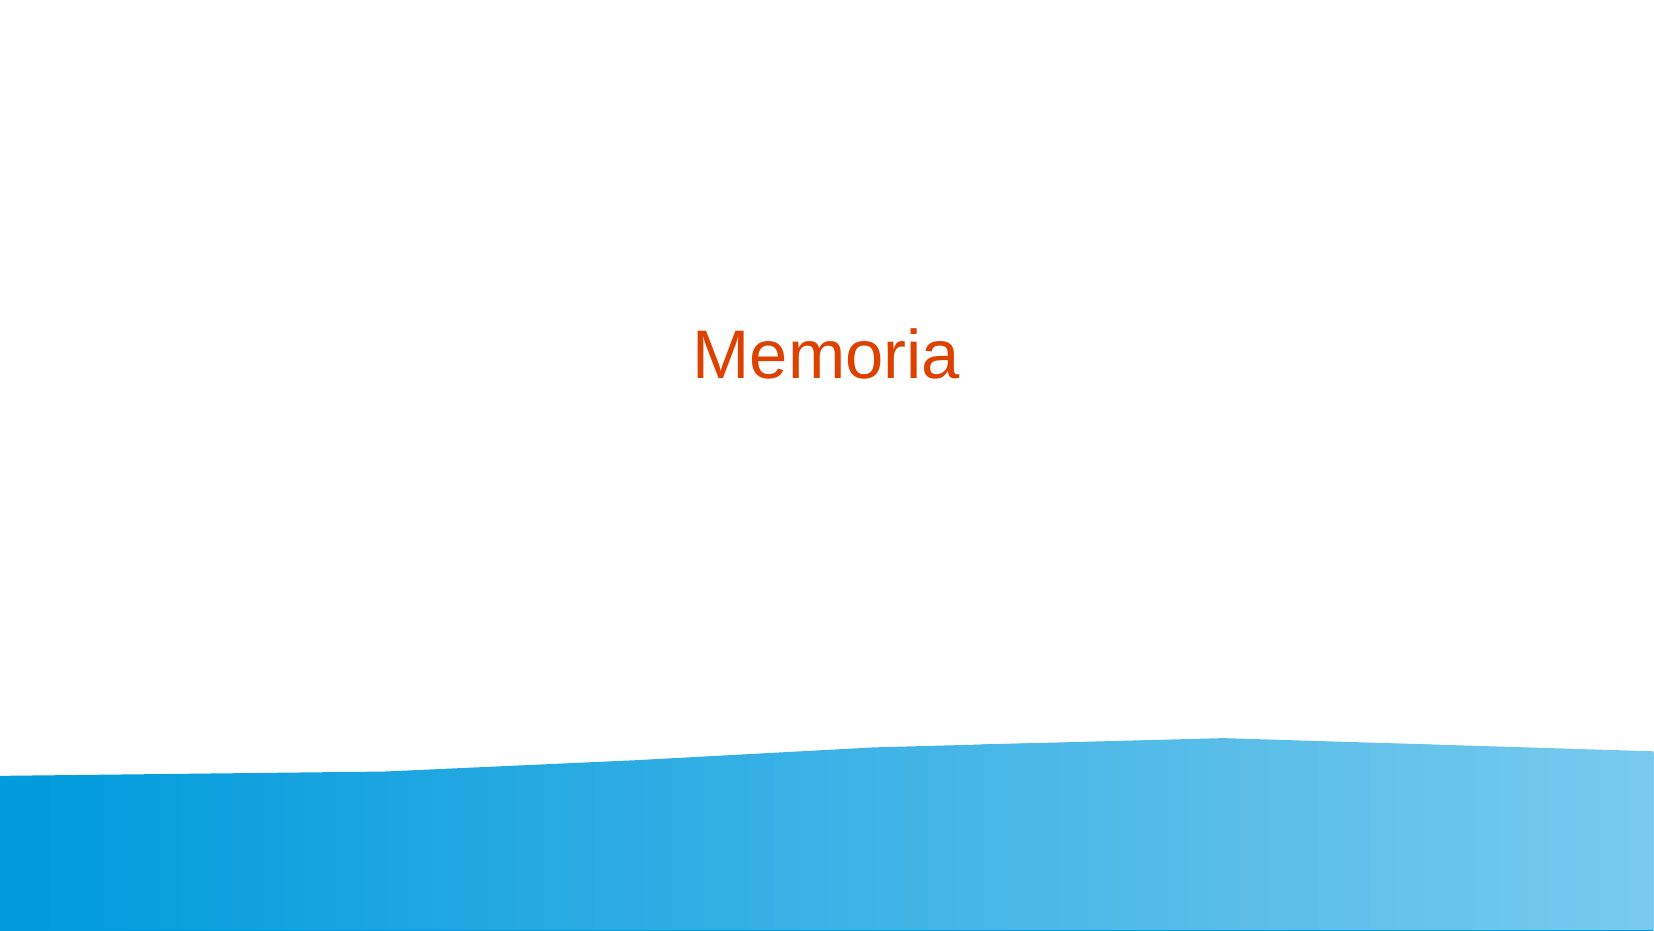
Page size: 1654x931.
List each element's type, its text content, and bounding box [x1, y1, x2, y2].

title Memoria [88, 265, 1565, 443]
